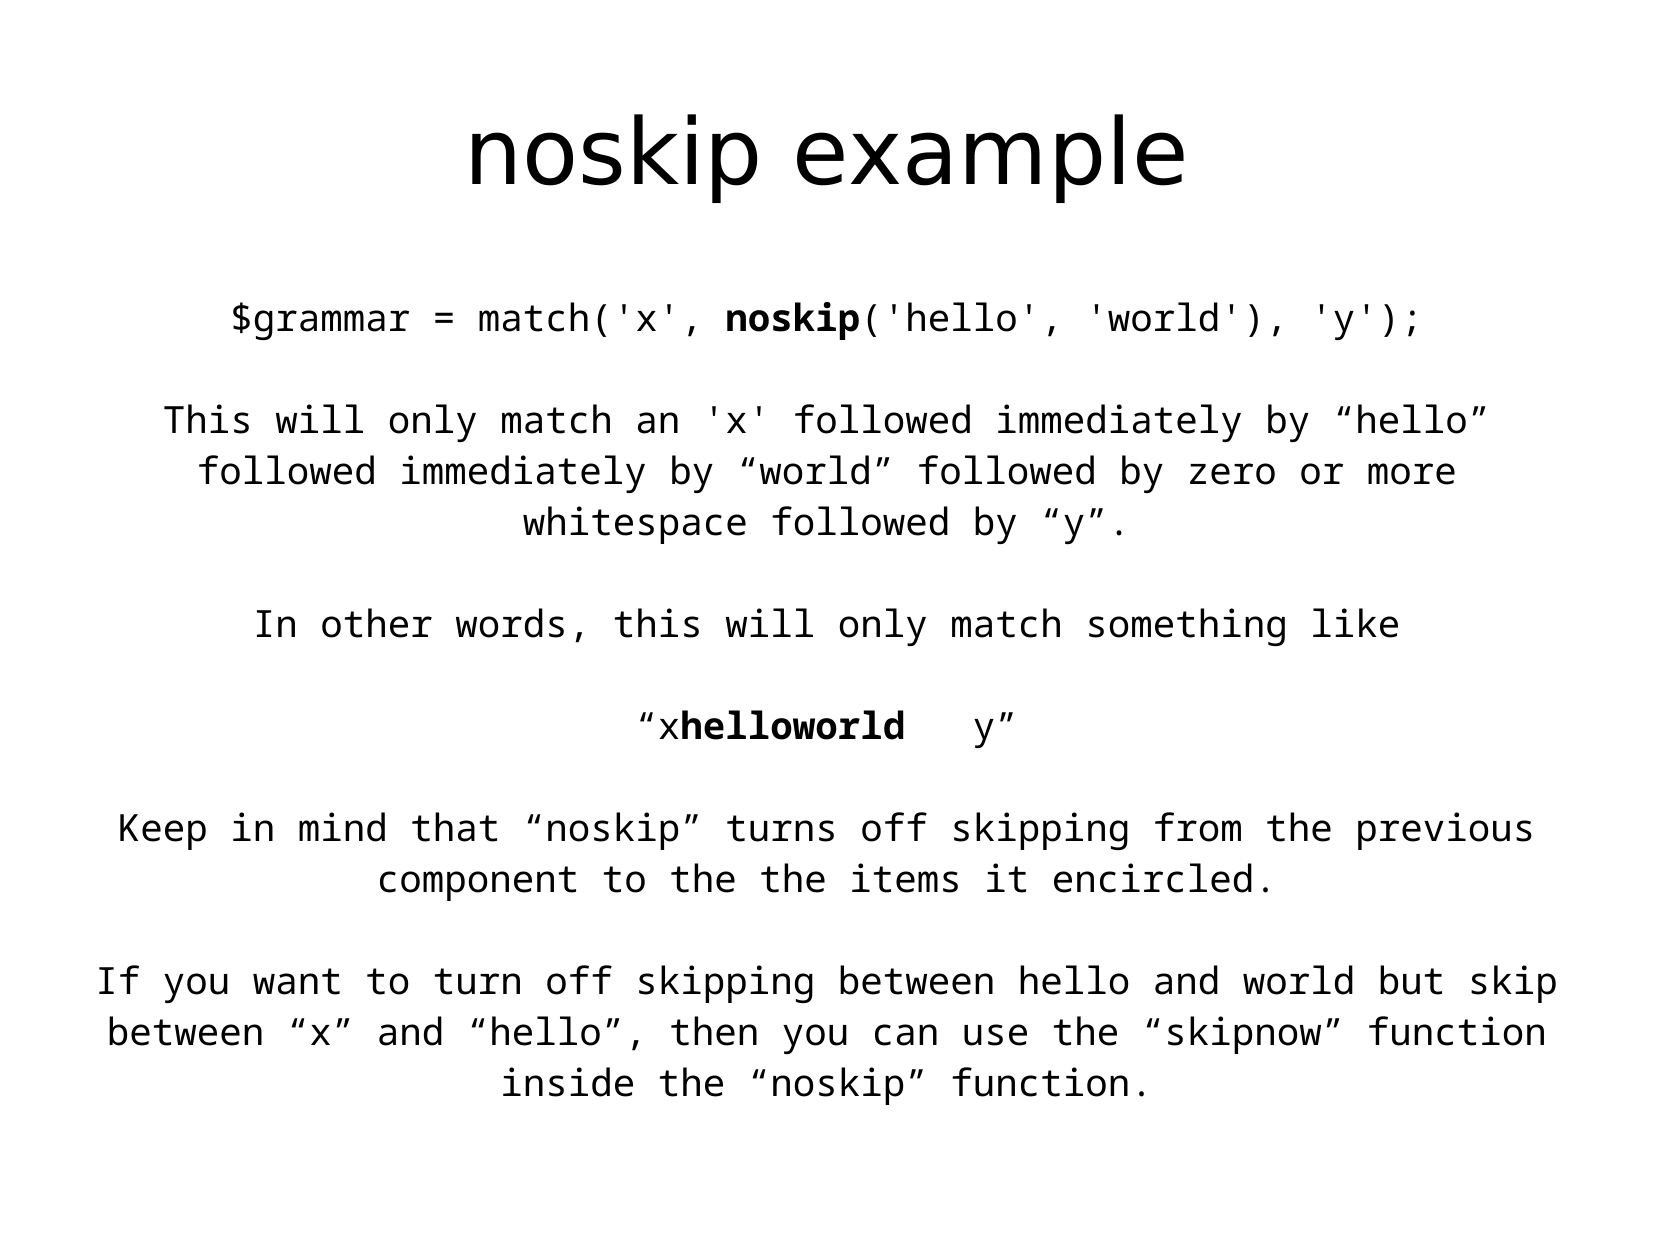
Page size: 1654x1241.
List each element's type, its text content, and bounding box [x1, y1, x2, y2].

title noskip example [82, 49, 1571, 257]
subtitle $grammar = match('x', noskip('hello', 'world'), 'y'); This will only match an 'x' followed immediately by “hello” followed immediately by “world” followed by zero or more whitespace followed by “y”. In other words, this will only match something like “xhelloworld y” Keep in mind that “noskip” turns off skipping from the previous component to the the items it encircled. If you want to turn off skipping between hello and world but skip between “x” and “hello”, then you can use the “skipnow” function inside the “noskip” function. [82, 290, 1571, 1109]
